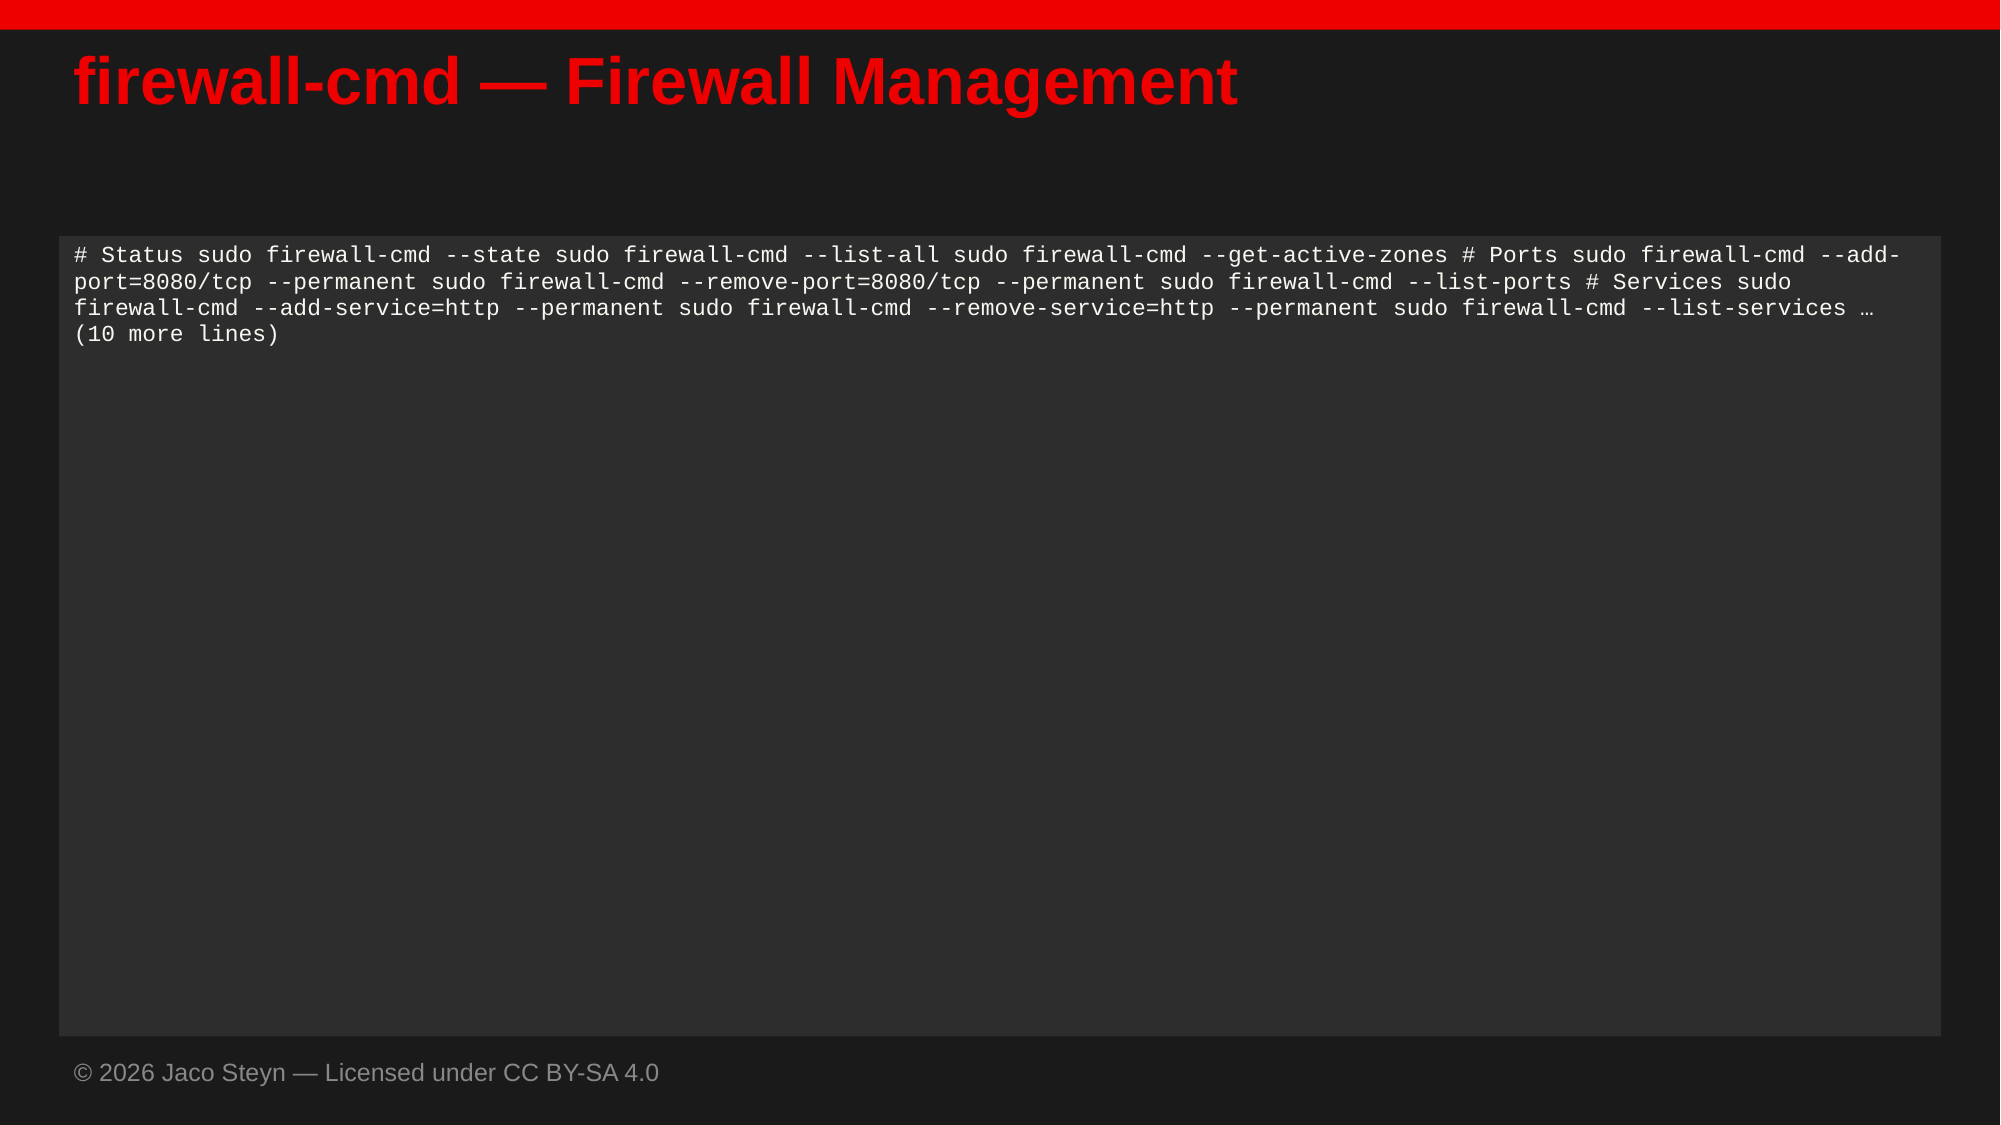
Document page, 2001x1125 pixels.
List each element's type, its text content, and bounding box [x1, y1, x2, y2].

text_box [0, 0, 2001, 30]
text_box © 2026 Jaco Steyn — Licensed under CC BY-SA 4.0 [59, 1051, 1942, 1093]
text_box firewall-cmd — Firewall Management [59, 36, 1942, 208]
text_box # Status sudo firewall-cmd --state sudo firewall-cmd --list-all sudo firewall-cmd --get-active-zones # Ports sudo firewall-cmd --add-port=8080/tcp --permanent sudo firewall-cmd --remove-port=8080/tcp --permanent sudo firewall-cmd --list-ports # Services sudo firewall-cmd --add-service=http --permanent sudo firewall-cmd --remove-service=http --permanent sudo firewall-cmd --list-services … (10 more lines) [59, 236, 1942, 1037]
